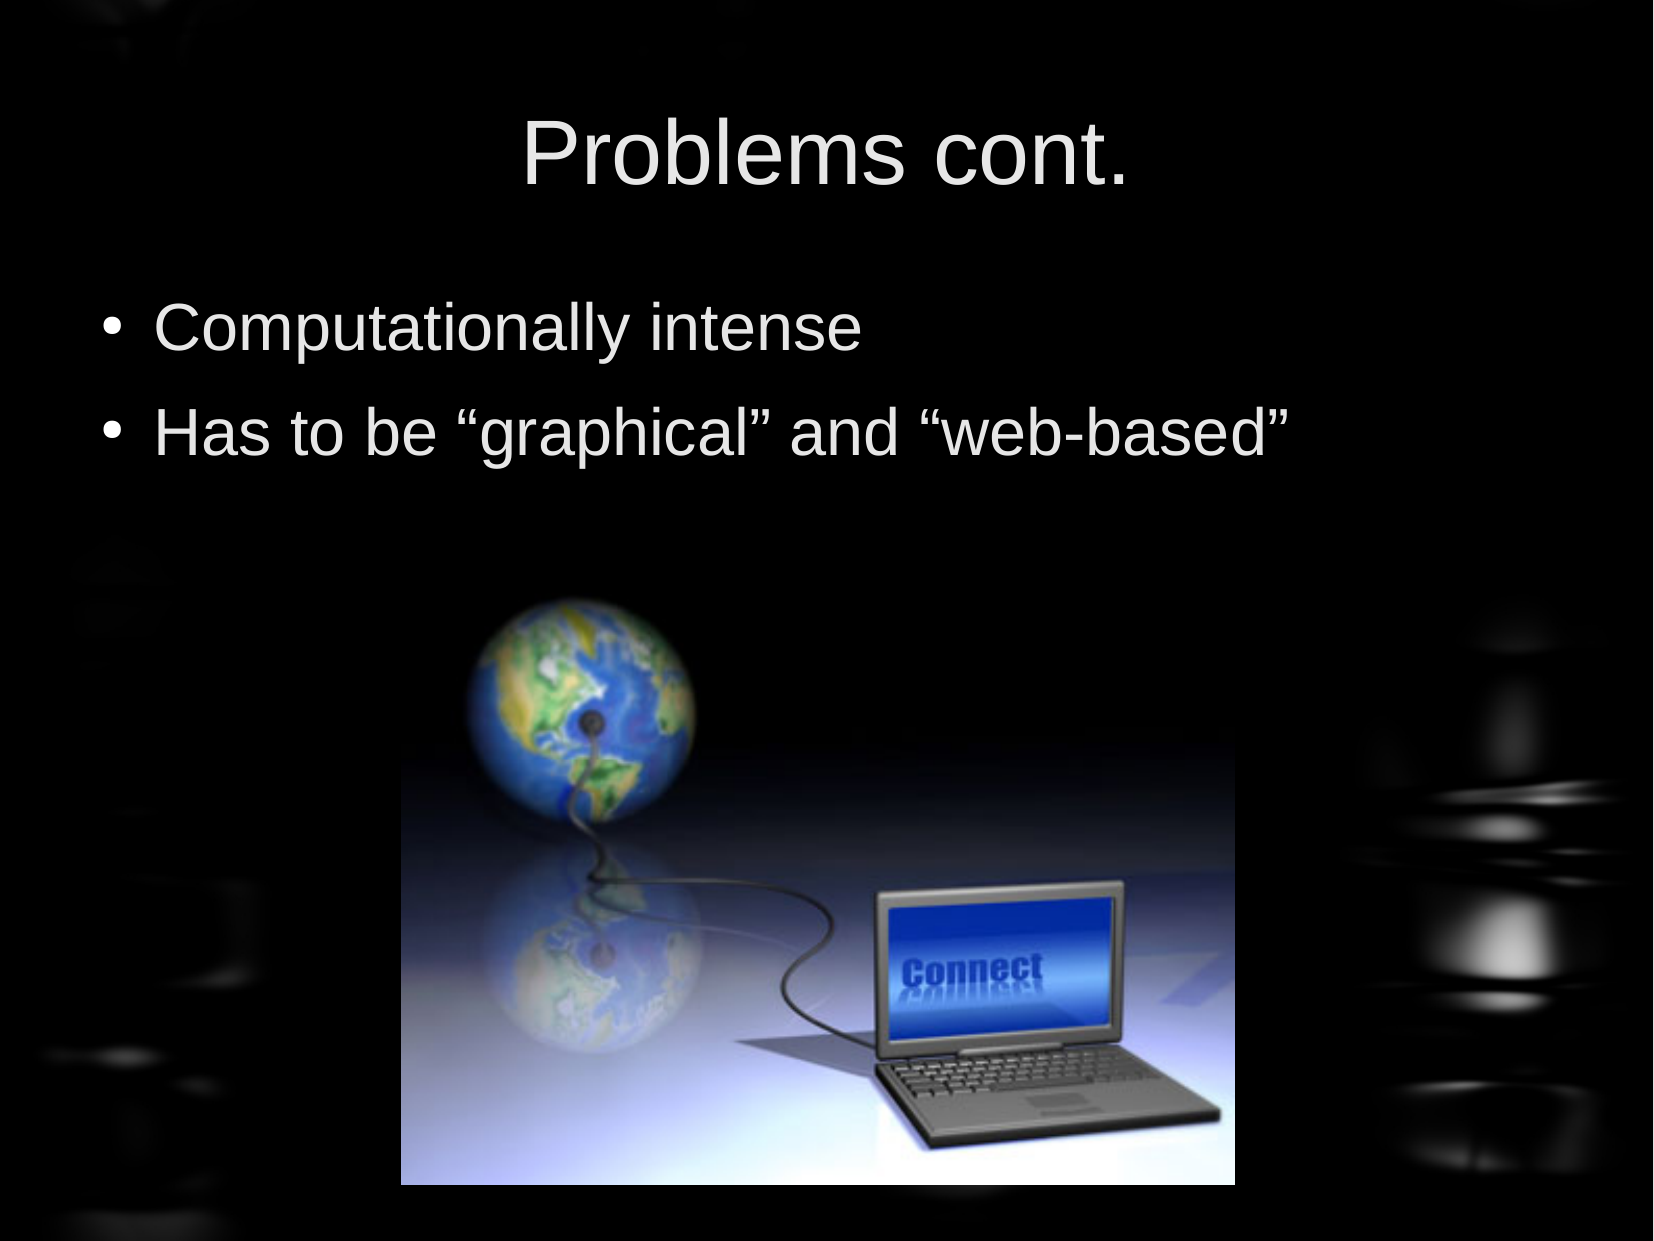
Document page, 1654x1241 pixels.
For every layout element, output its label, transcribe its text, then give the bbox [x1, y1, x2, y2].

title Problems cont. [82, 49, 1571, 257]
list Computationally intense Has to be “graphical” and “web-based” [82, 290, 1538, 1010]
picture [0, 0, 1654, 1241]
